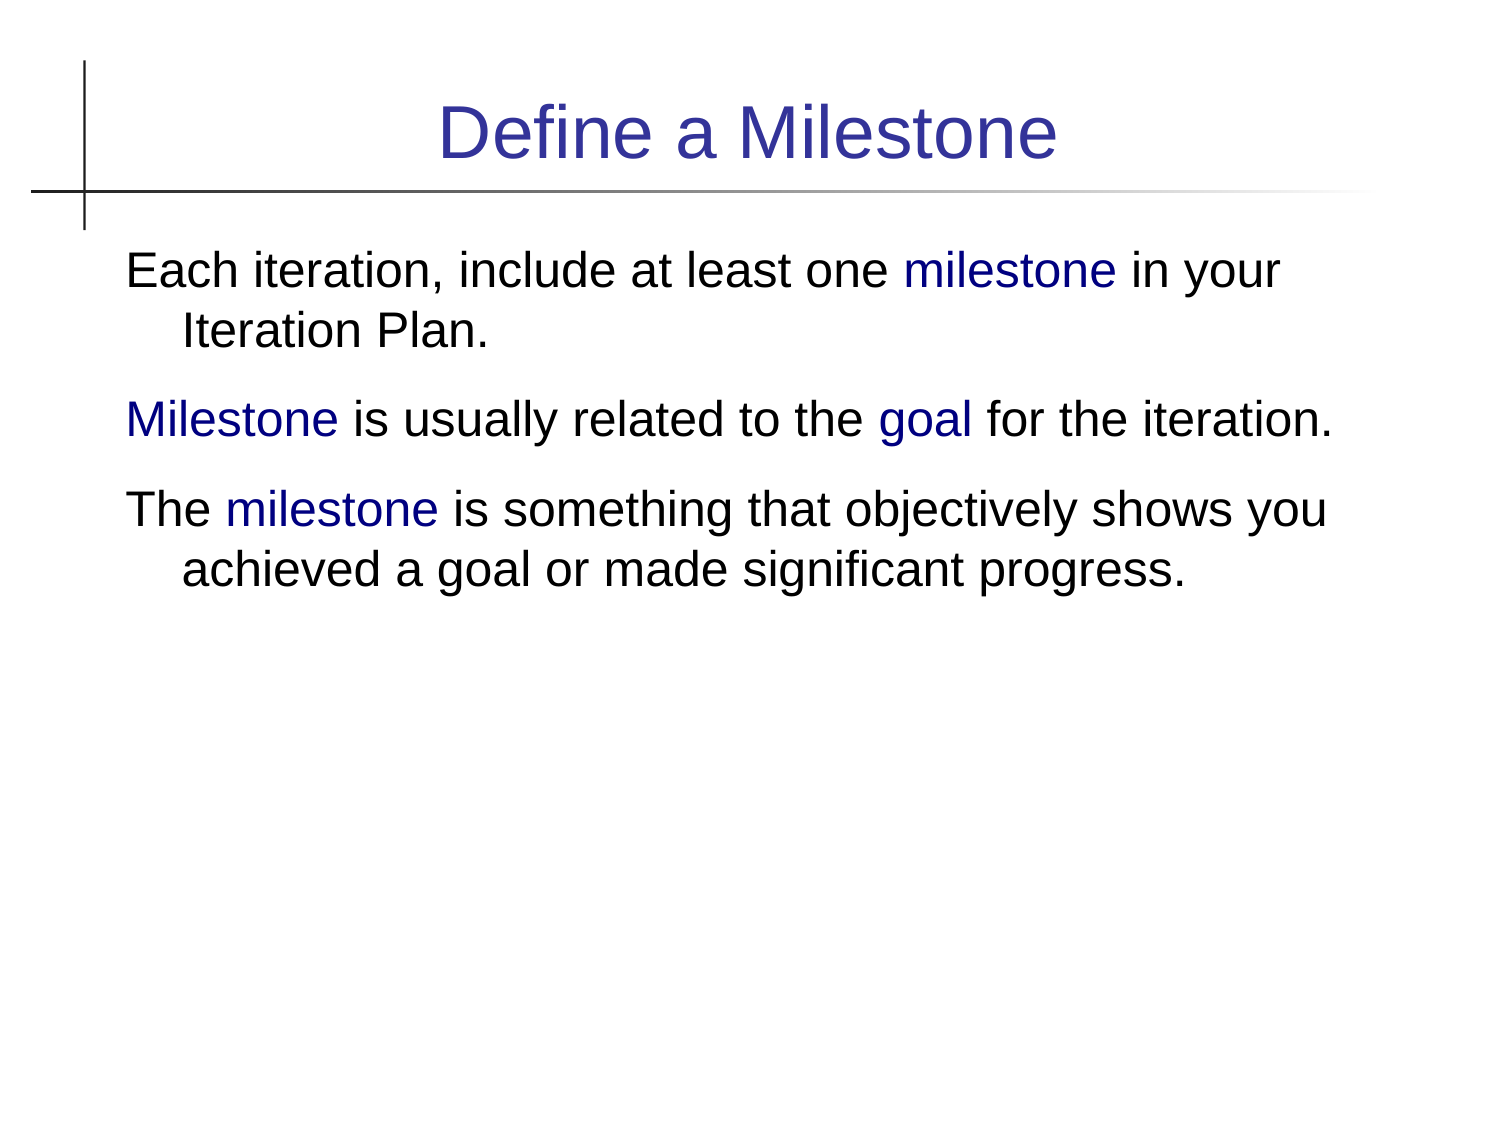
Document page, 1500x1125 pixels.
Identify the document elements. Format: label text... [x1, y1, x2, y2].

list Each iteration, include at least one milestone in your Iteration Plan. Milestone is usually related to the goal for the iteration. The milestone is something that objectively shows you achieved a goal or made significant progress. [110, 229, 1408, 960]
title Define a Milestone [100, 42, 1397, 182]
